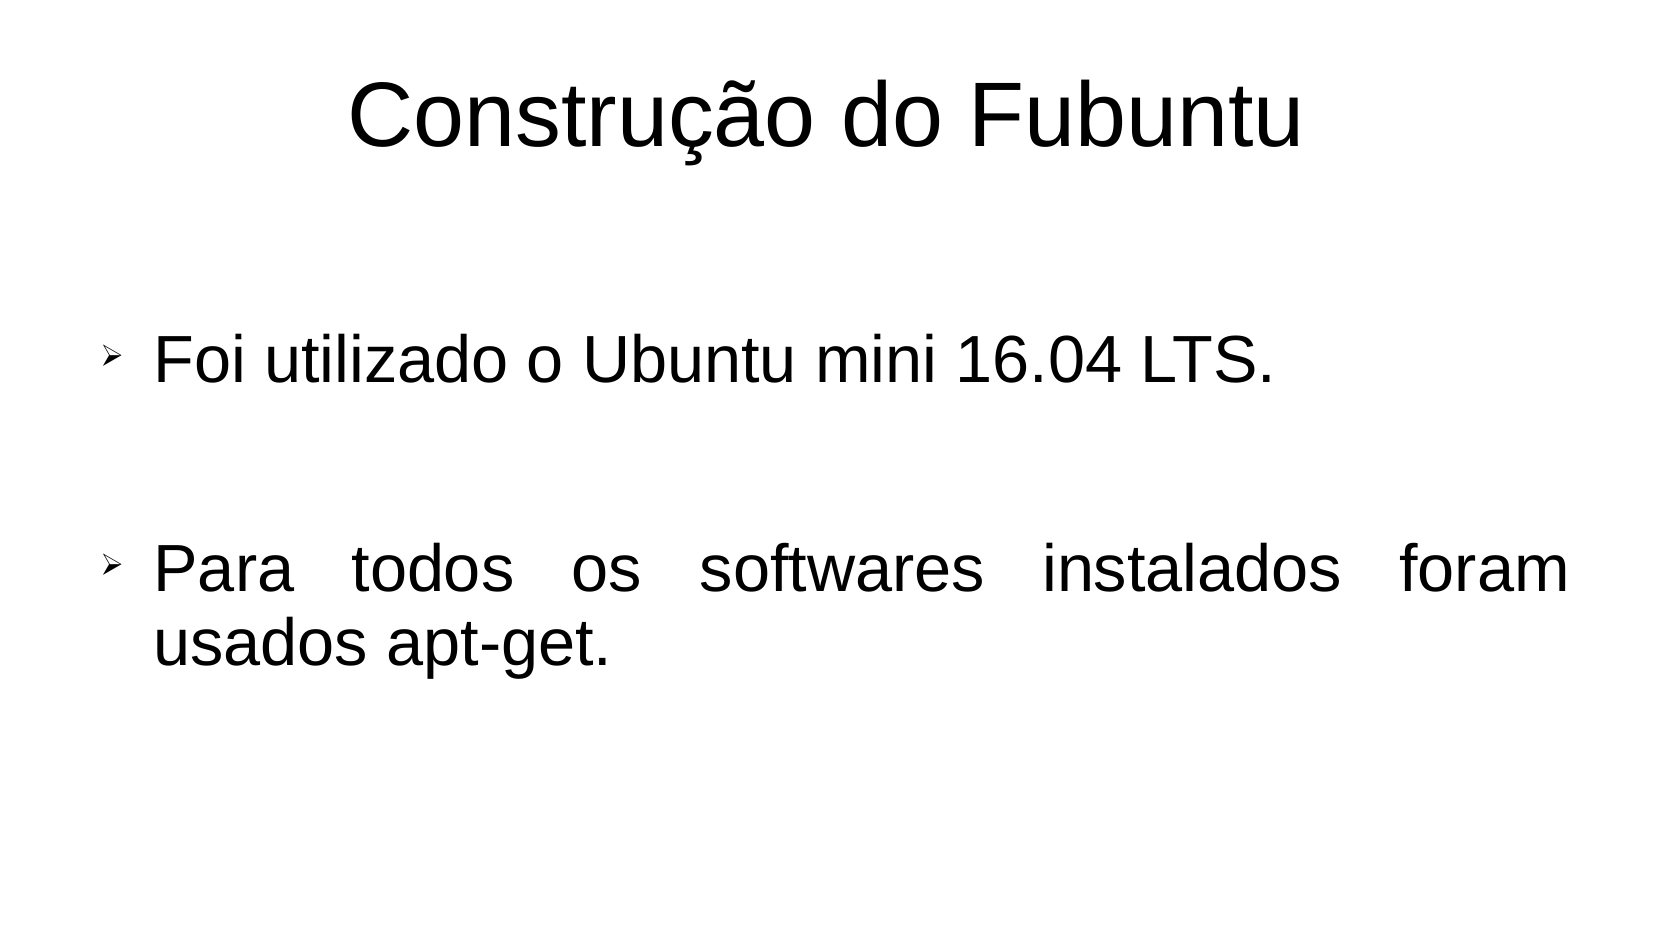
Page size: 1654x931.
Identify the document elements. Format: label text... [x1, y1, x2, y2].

title Construção do Fubuntu [82, 37, 1571, 193]
list Foi utilizado o Ubuntu mini 16.04 LTS. Para todos os softwares instalados foram usados apt-get. [82, 217, 1571, 758]
